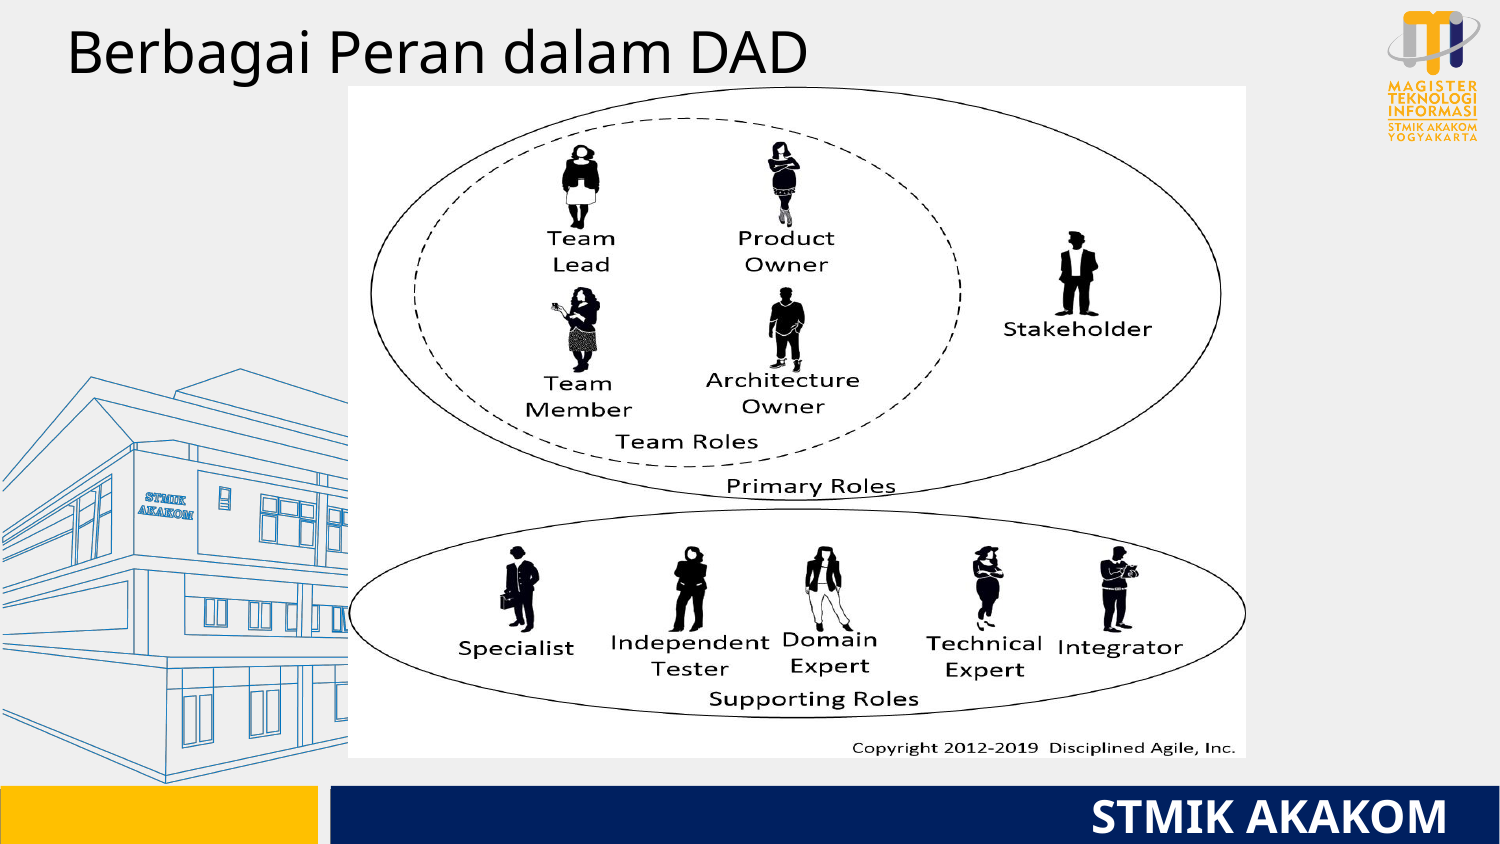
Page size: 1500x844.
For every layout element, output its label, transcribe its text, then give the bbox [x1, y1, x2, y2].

picture [0, 86, 1246, 786]
title Berbagai Peran dalam DAD [51, 0, 1449, 94]
picture [1338, 5, 1500, 150]
